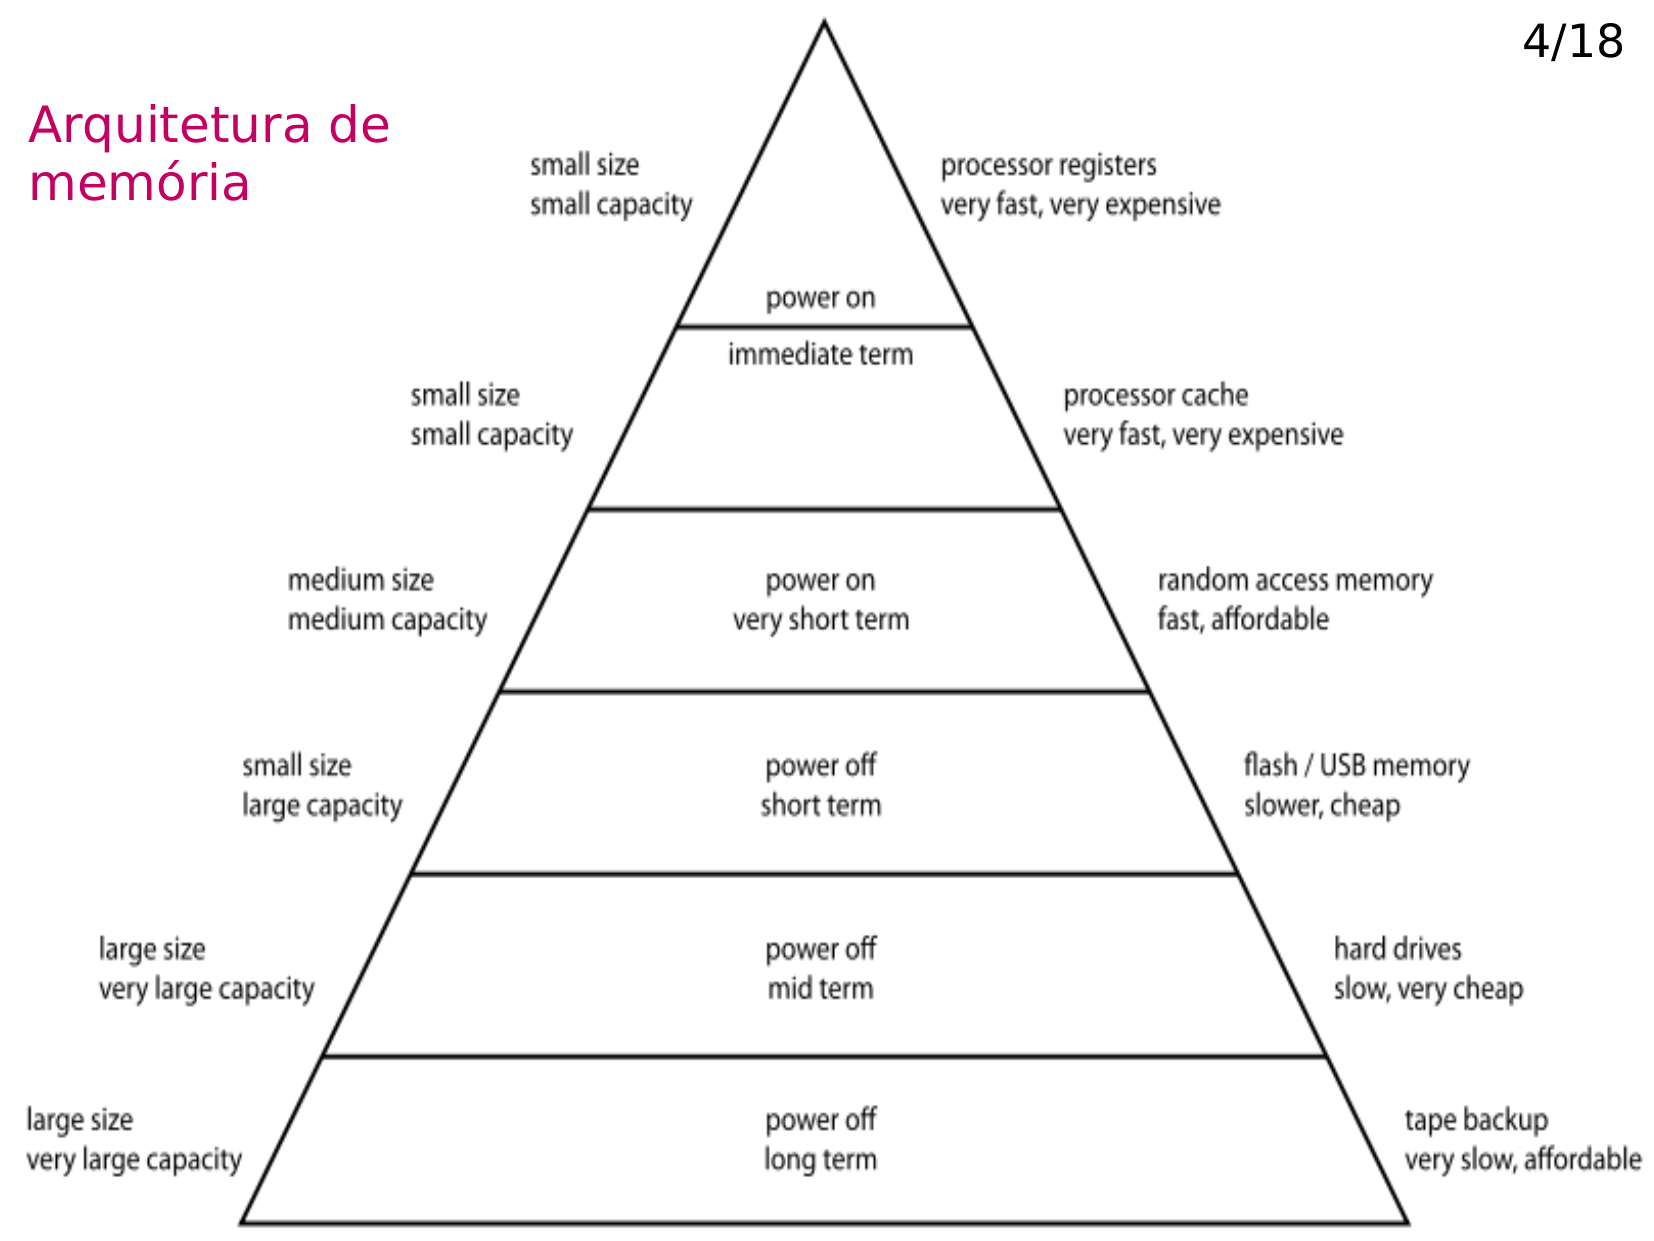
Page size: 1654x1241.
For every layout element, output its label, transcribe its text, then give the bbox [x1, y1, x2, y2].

picture [13, 0, 1649, 1241]
text_box Arquitetura de memória [13, 88, 473, 220]
